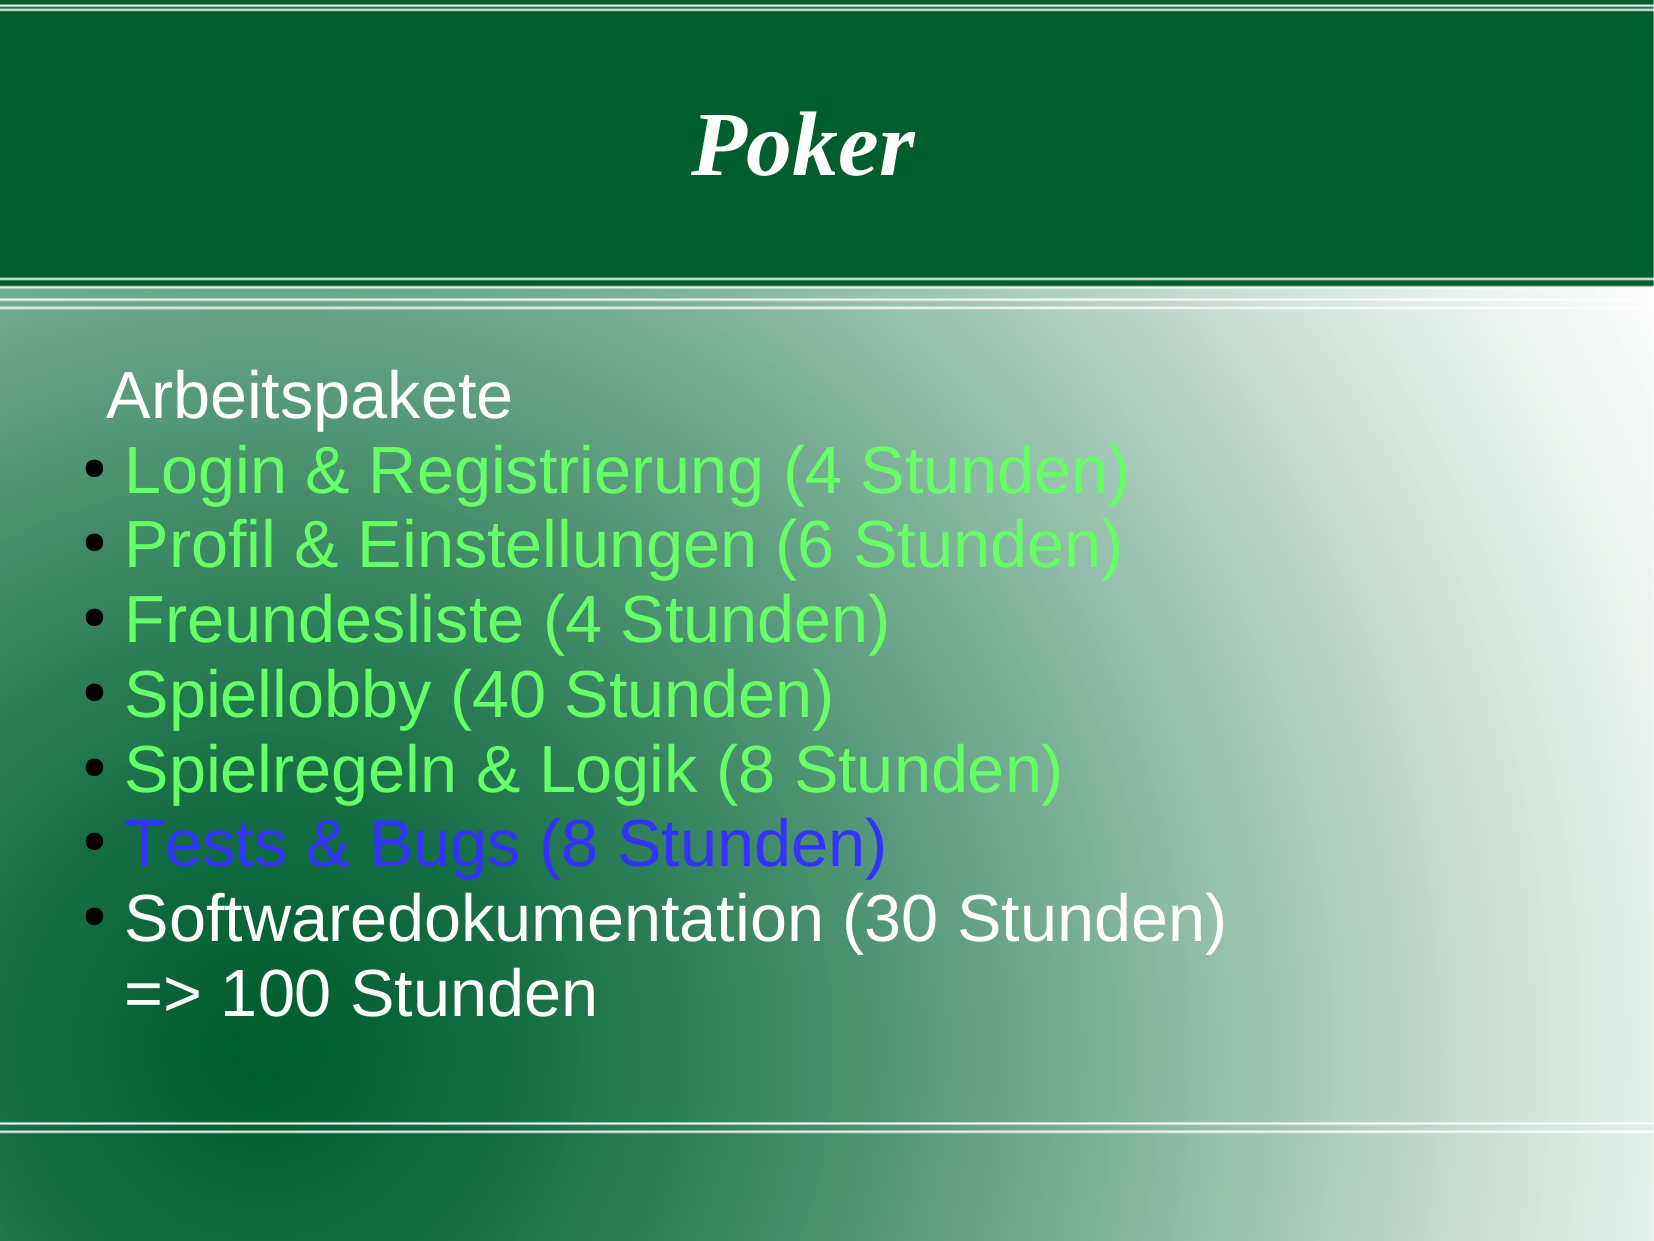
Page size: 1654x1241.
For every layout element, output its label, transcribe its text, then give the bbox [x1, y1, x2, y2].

title Poker [59, 40, 1548, 249]
subtitle Arbeitspakete Login & Registrierung (4 Stunden) Profil & Einstellungen (6 Stunden) Freundesliste (4 Stunden) Spiellobby (40 Stunden) Spielregeln & Logik (8 Stunden) Tests & Bugs (8 Stunden) Softwaredokumentation (30 Stunden) => 100 Stunden [82, 337, 1571, 1052]
picture [0, 0, 1654, 1241]
